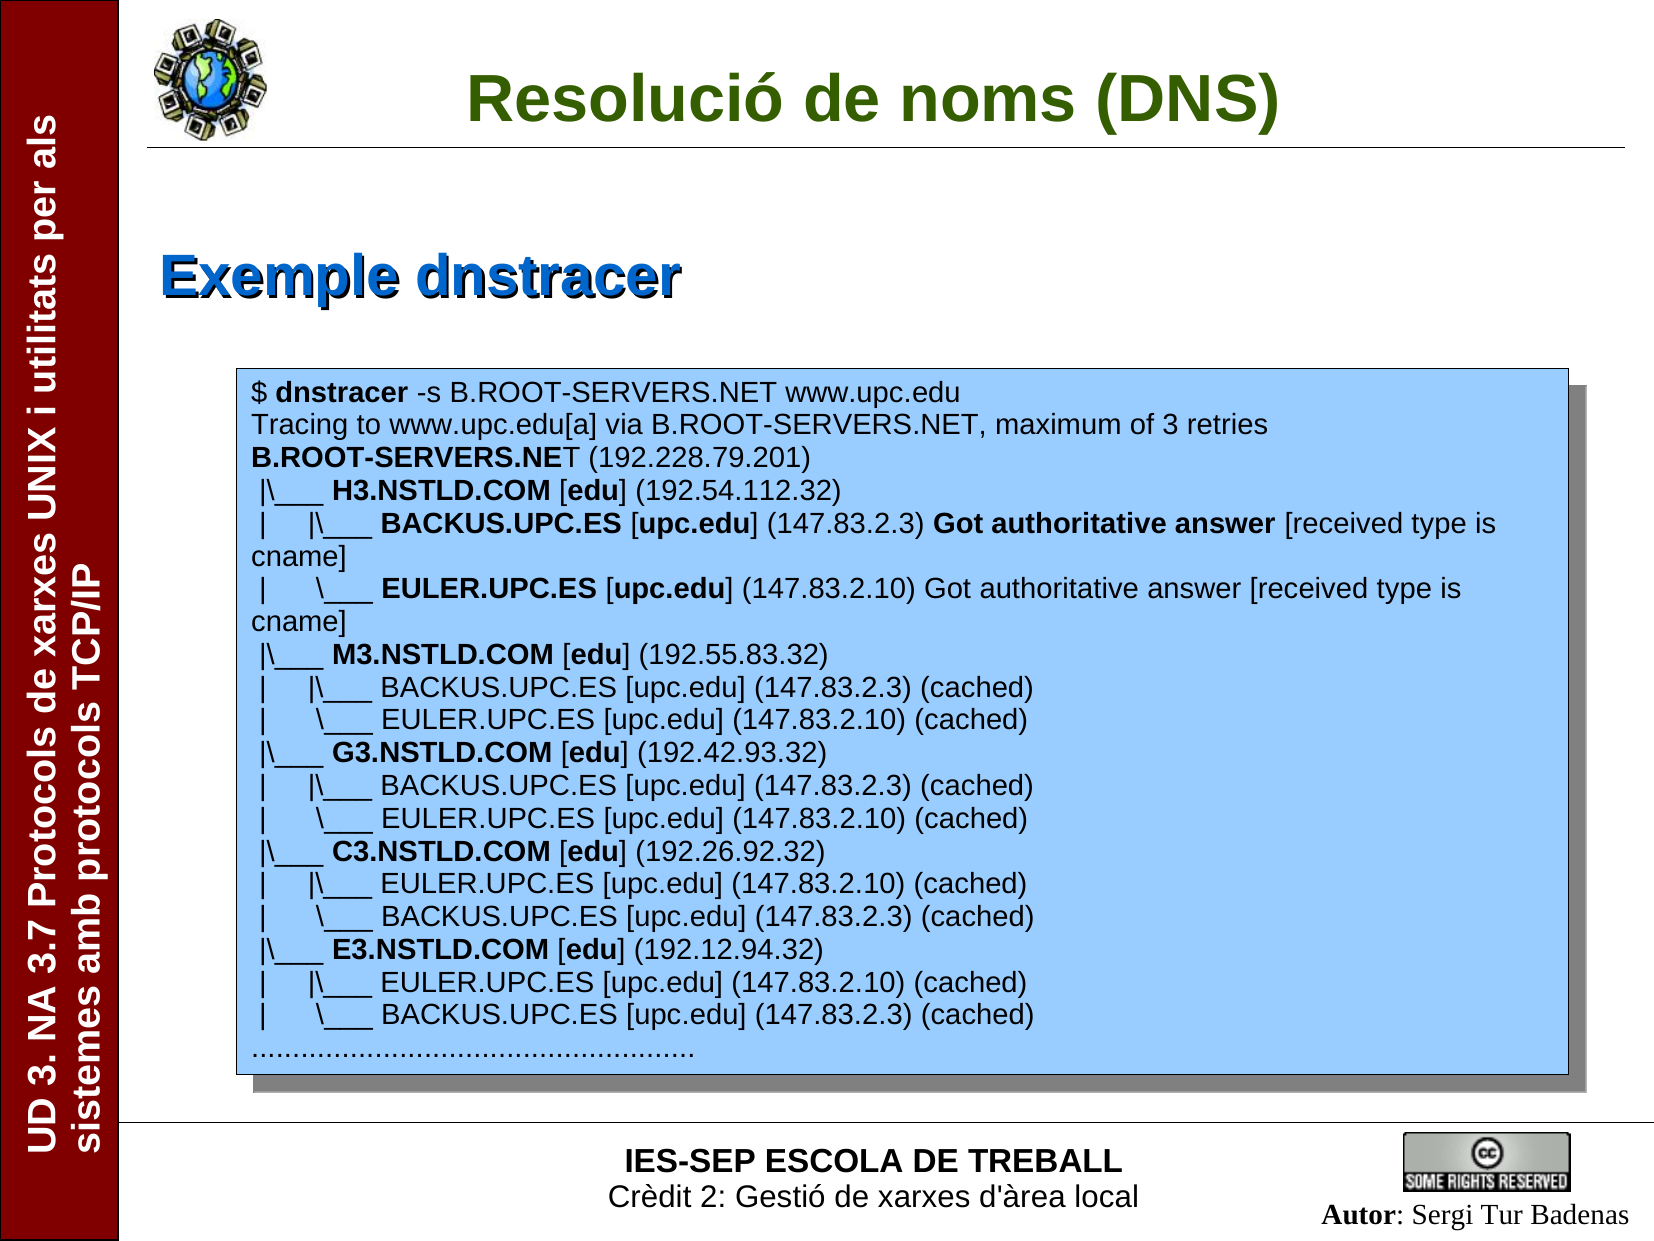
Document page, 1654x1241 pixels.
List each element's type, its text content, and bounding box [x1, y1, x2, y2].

title Resolució de noms (DNS) [129, 49, 1619, 148]
text_box $ dnstracer -s B.ROOT-SERVERS.NET www.upc.edu Tracing to www.upc.edu[a] via B.ROOT-SERVERS.NET, maximum of 3 retries B.ROOT-SERVERS.NET (192.228.79.201) |\___ H3.NSTLD.COM [edu] (192.54.112.32) | |\___ BACKUS.UPC.ES [upc.edu] (147.83.2.3) Got authoritative answer [received type is cname] | \___ EULER.UPC.ES [upc.edu] (147.83.2.10) Got authoritative answer [received type is cname] |\___ M3.NSTLD.COM [edu] (192.55.83.32) | |\___ BACKUS.UPC.ES [upc.edu] (147.83.2.3) (cached) | \___ EULER.UPC.ES [upc.edu] (147.83.2.10) (cached) |\___ G3.NSTLD.COM [edu] (192.42.93.32) | |\___ BACKUS.UPC.ES [upc.edu] (147.83.2.3) (cached) | \___ EULER.UPC.ES [upc.edu] (147.83.2.10) (cached) |\___ C3.NSTLD.COM [edu] (192.26.92.32) | |\___ EULER.UPC.ES [upc.edu] (147.83.2.10) (cached) | \___ BACKUS.UPC.ES [upc.edu] (147.83.2.3) (cached) |\___ E3.NSTLD.COM [edu] (192.12.94.32) | |\___ EULER.UPC.ES [upc.edu] (147.83.2.10) (cached) | \___ BACKUS.UPC.ES [upc.edu] (147.83.2.3) (cached) ...................................................... [236, 368, 1569, 1075]
picture [154, 19, 268, 49]
list Exemple dnstracer [141, 242, 1630, 1093]
picture [1403, 1132, 1571, 1192]
